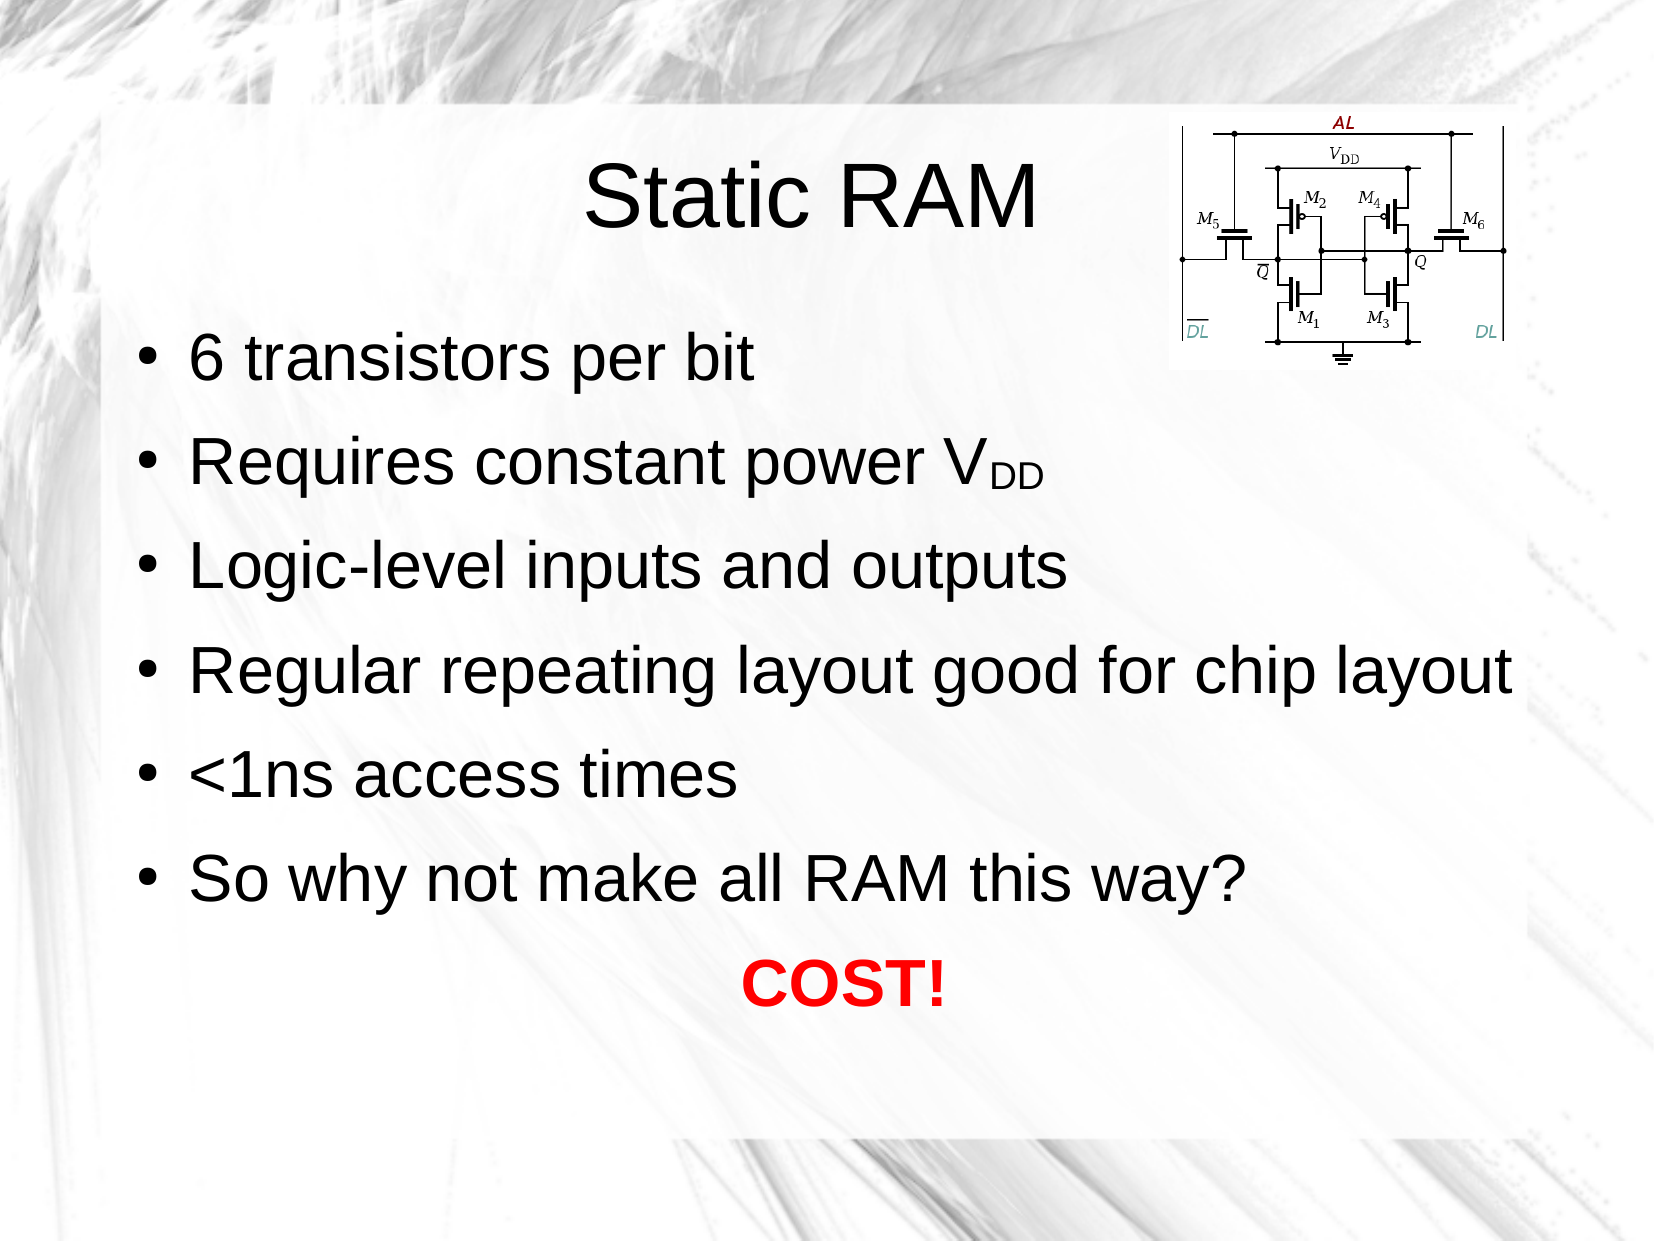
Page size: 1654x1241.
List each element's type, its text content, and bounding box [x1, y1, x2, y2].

picture [0, 0, 1654, 1241]
list 6 transistors per bit Requires constant power VDD Logic-level inputs and outputs Regular repeating layout good for chip layout <1ns access times So why not make all RAM this way? COST! [118, 319, 1571, 1043]
title Static RAM [118, 112, 1169, 281]
